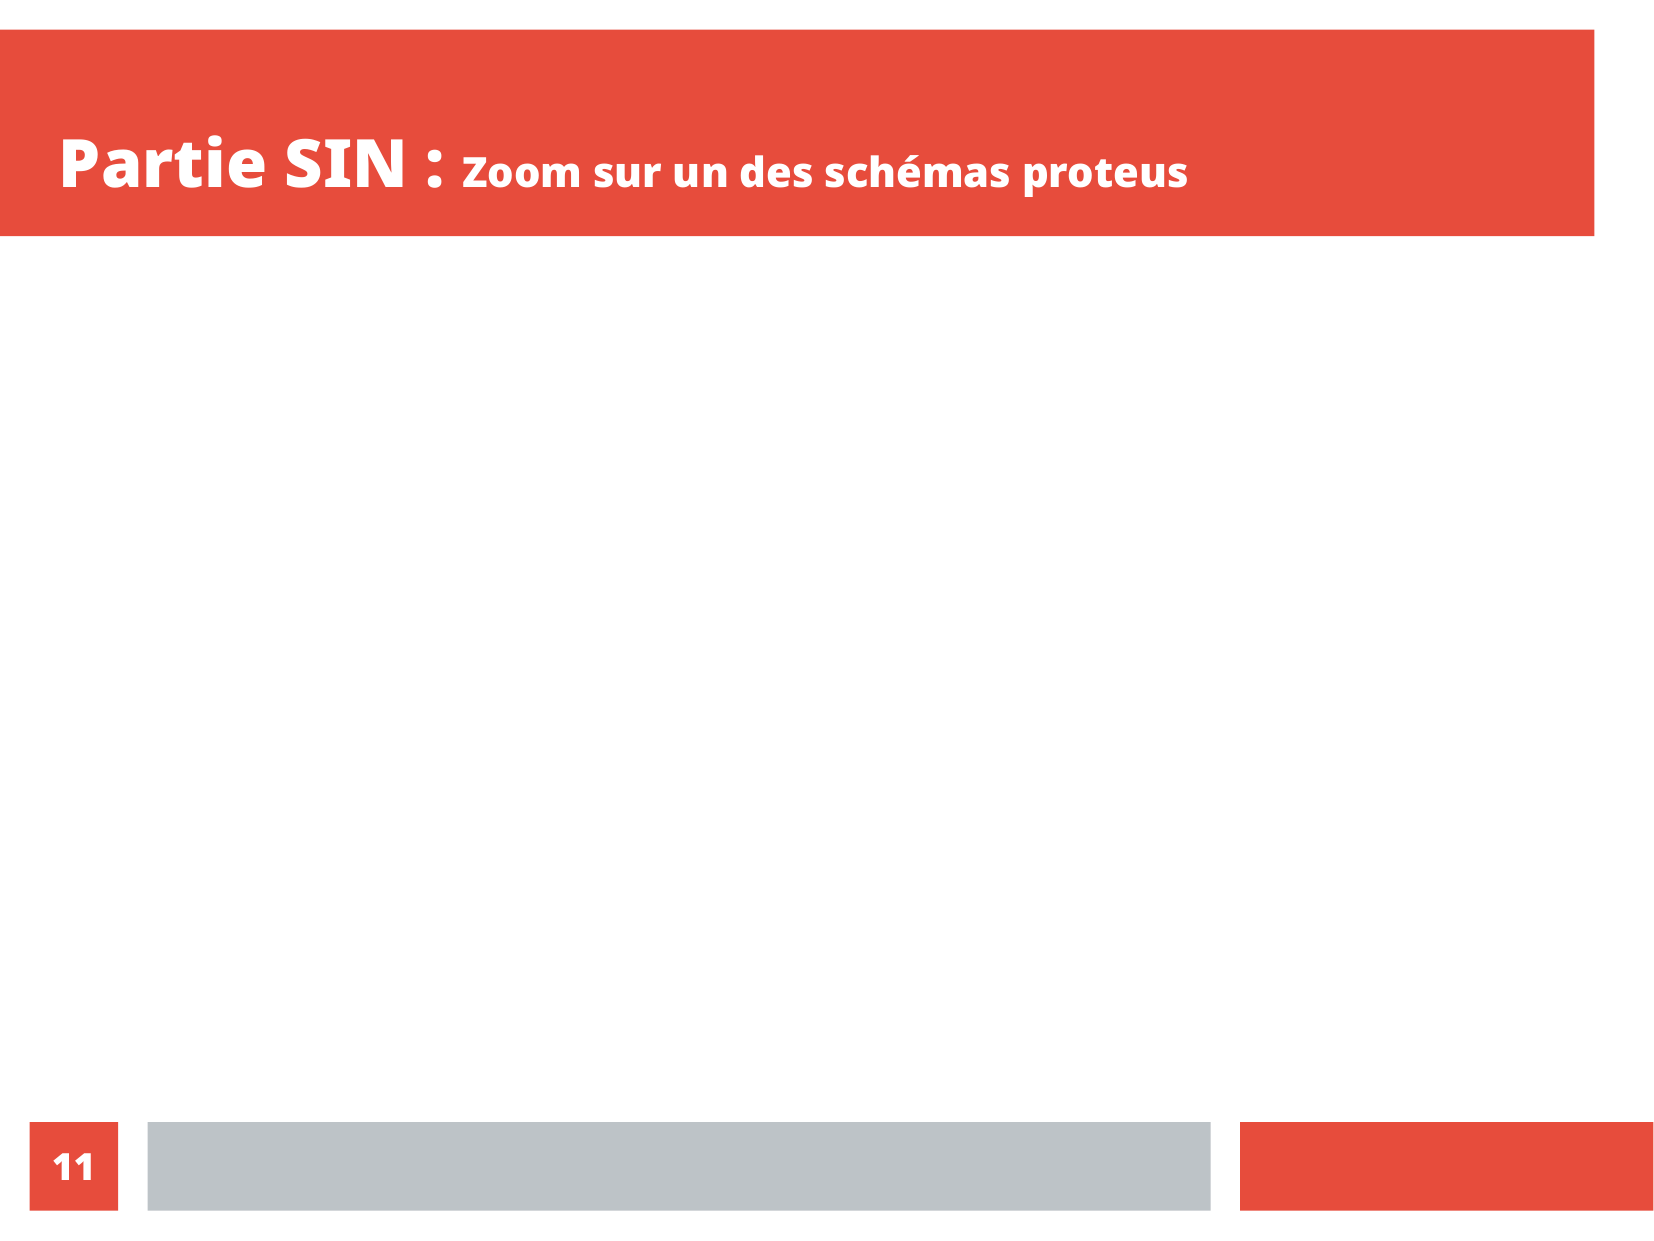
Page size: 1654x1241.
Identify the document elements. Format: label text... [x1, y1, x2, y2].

title Partie SIN : Zoom sur un des schémas proteus [59, 59, 1595, 207]
